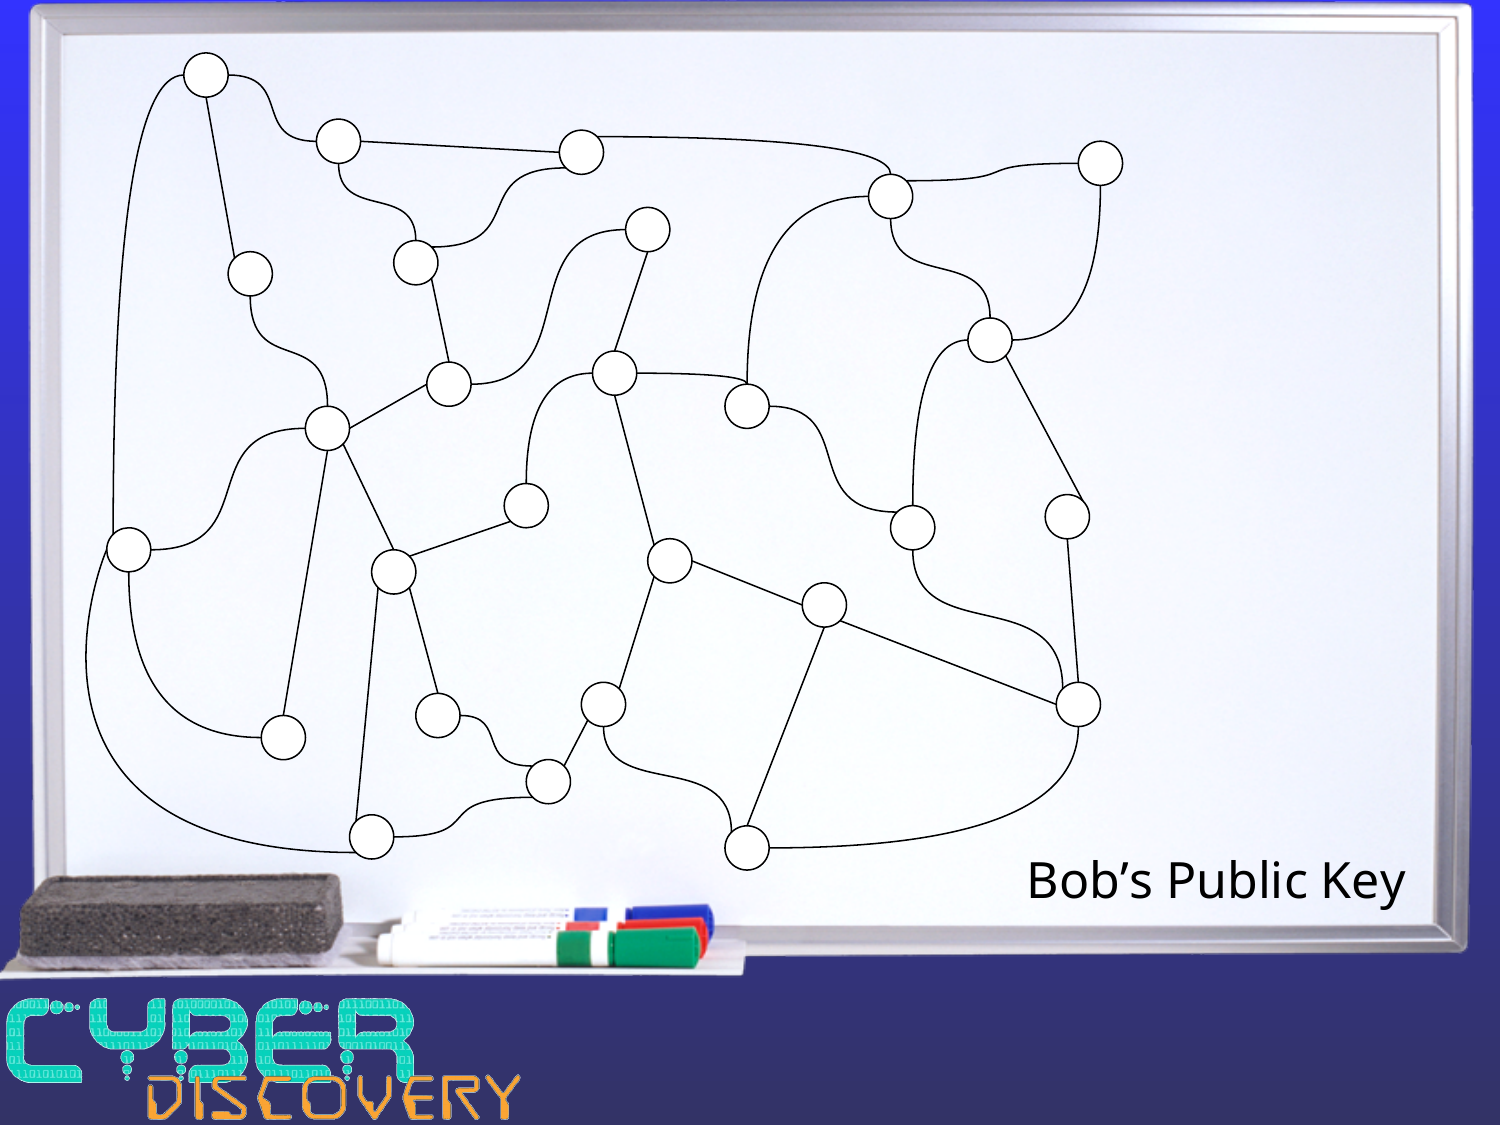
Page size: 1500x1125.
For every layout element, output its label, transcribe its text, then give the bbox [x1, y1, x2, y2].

text_box [724, 384, 770, 429]
text_box [526, 759, 571, 804]
text_box [371, 549, 416, 595]
text_box [183, 52, 229, 98]
text_box [802, 582, 847, 628]
text_box [1078, 141, 1123, 186]
text_box [592, 351, 637, 396]
text_box [559, 130, 604, 175]
text_box [393, 240, 438, 285]
text_box [647, 538, 692, 583]
text_box [106, 527, 151, 572]
text_box [625, 207, 670, 252]
text_box [316, 119, 361, 164]
text_box [724, 825, 770, 871]
text_box [415, 693, 460, 738]
text_box [261, 715, 306, 760]
text_box [868, 174, 913, 219]
text_box [426, 362, 472, 407]
text_box [349, 814, 394, 860]
text_box [1056, 682, 1101, 727]
text_box [890, 505, 935, 550]
text_box [1045, 494, 1090, 539]
text_box Bob’s Public Key [1012, 841, 1421, 917]
text_box [228, 251, 273, 296]
picture [0, 0, 1500, 1125]
text_box [967, 318, 1013, 363]
text_box [305, 406, 350, 451]
text_box [504, 483, 549, 528]
text_box [581, 682, 626, 727]
